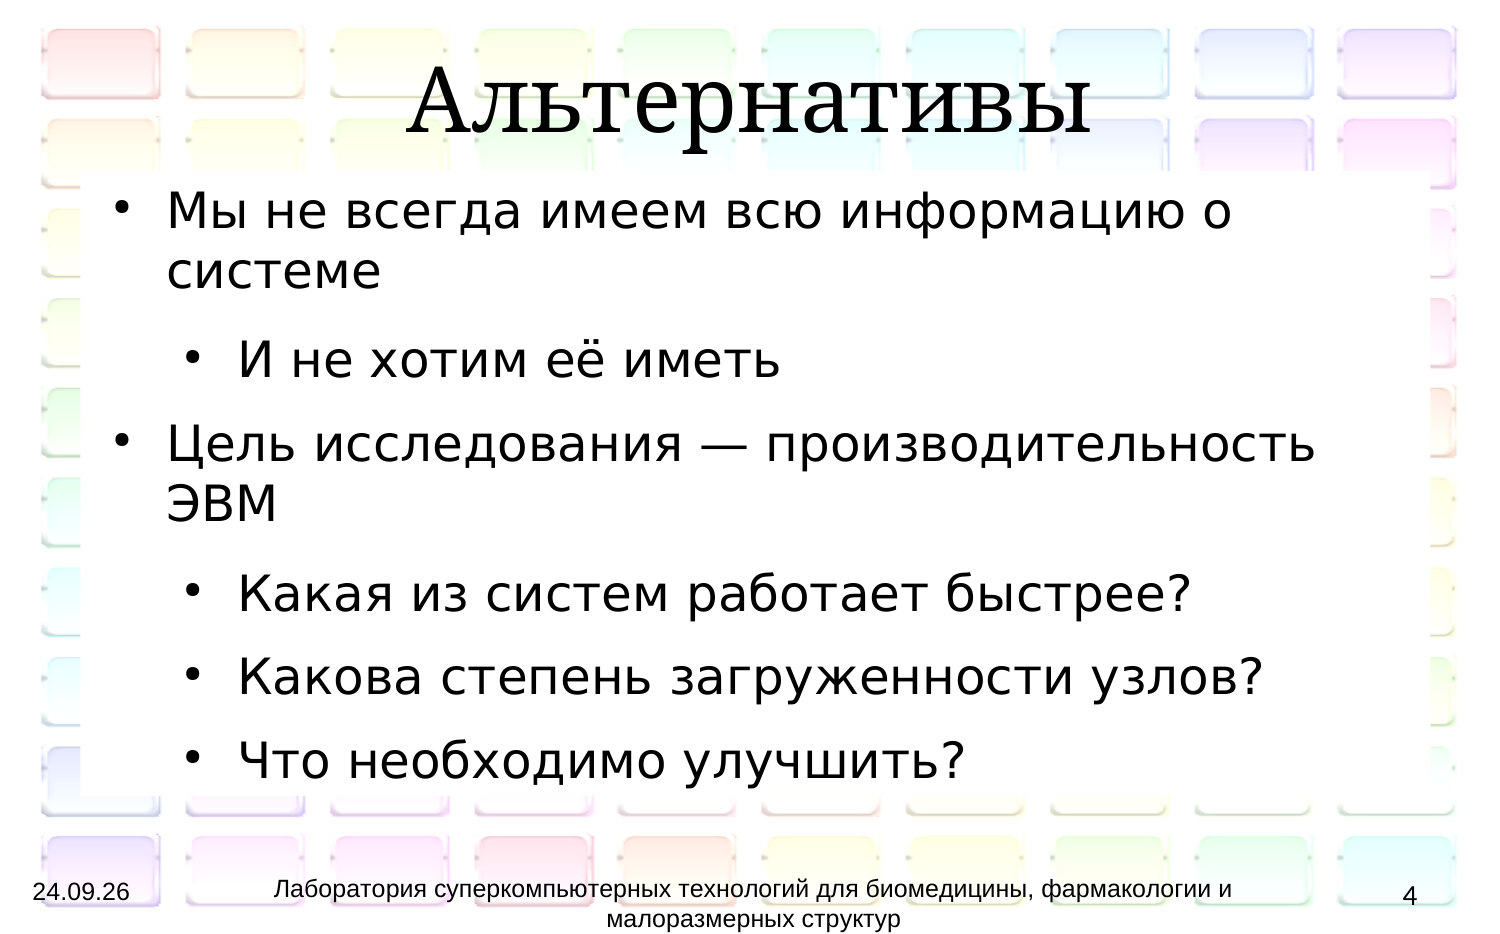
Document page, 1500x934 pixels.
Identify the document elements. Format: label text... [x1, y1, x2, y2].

text_box 25.11.12 [17, 868, 184, 918]
title Альтернативы [75, 32, 1426, 158]
text_box Лаборатория суперкомпьютерных технологий для биомедицины, фармакологии и малоразмерных структур [171, 864, 1338, 915]
text_box <number> [1387, 868, 1473, 918]
list Мы не всегда имеем всю информацию о системе И не хотим её иметь Цель исследования — производительность ЭВМ Какая из систем работает быстрее? Какова степень загруженности узлов? Что необходимо улучшить? [80, 171, 1431, 797]
picture [0, 0, 1500, 934]
